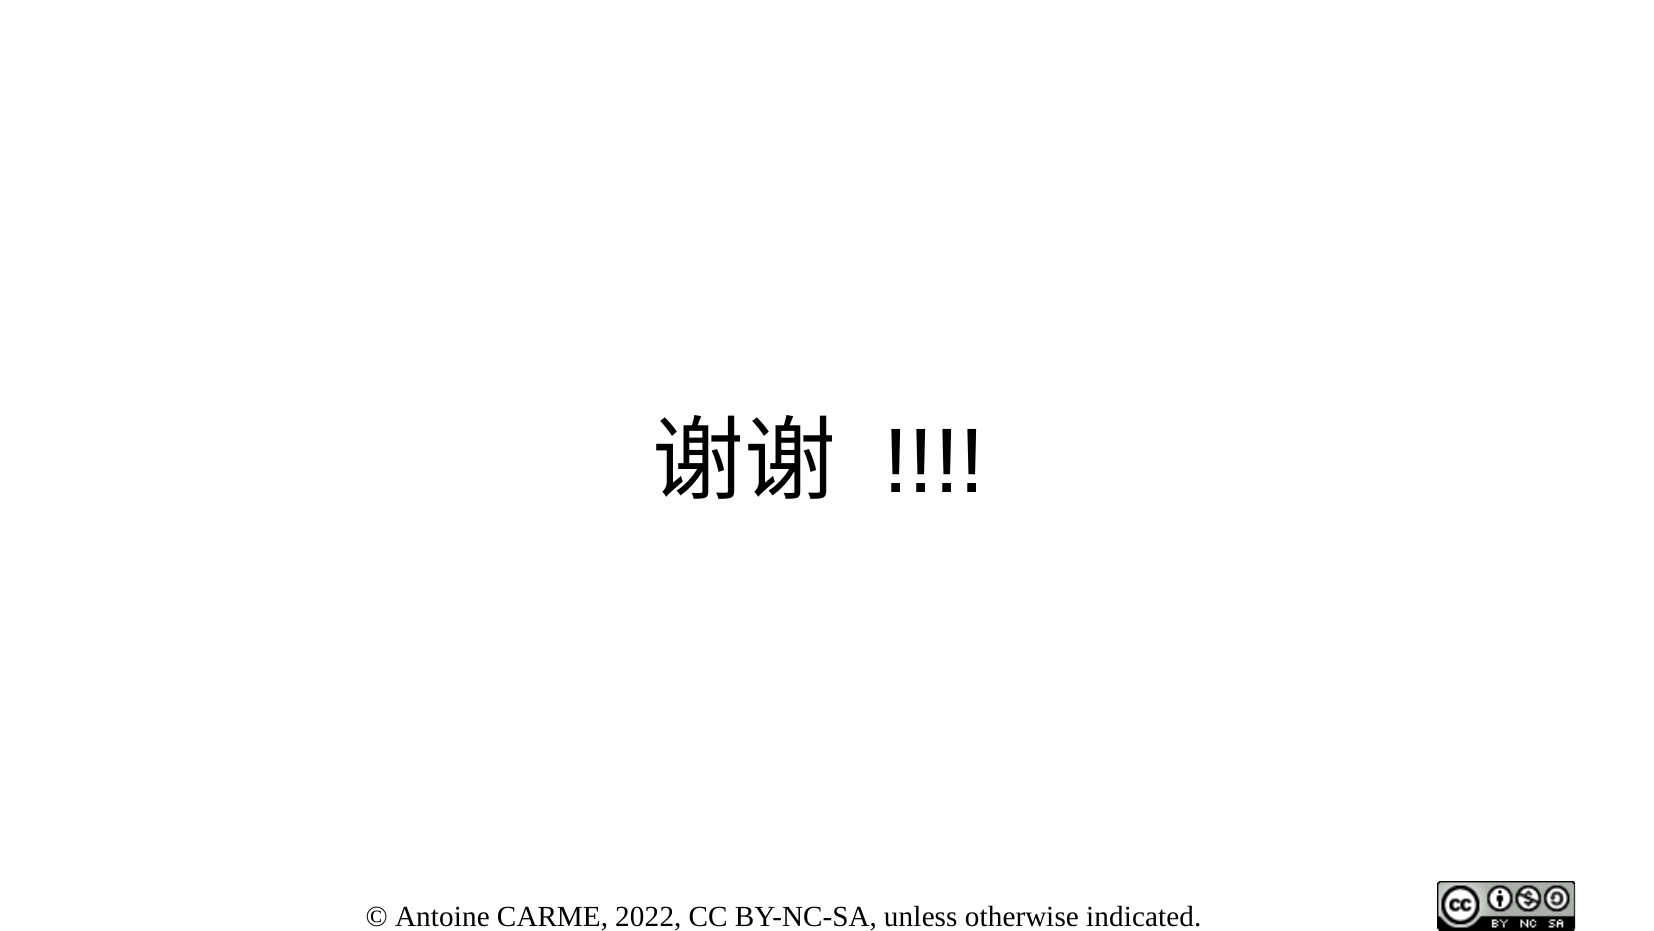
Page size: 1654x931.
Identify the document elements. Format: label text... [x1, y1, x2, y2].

title 谢谢 !!!! [75, 375, 1564, 531]
picture [1437, 881, 1576, 931]
